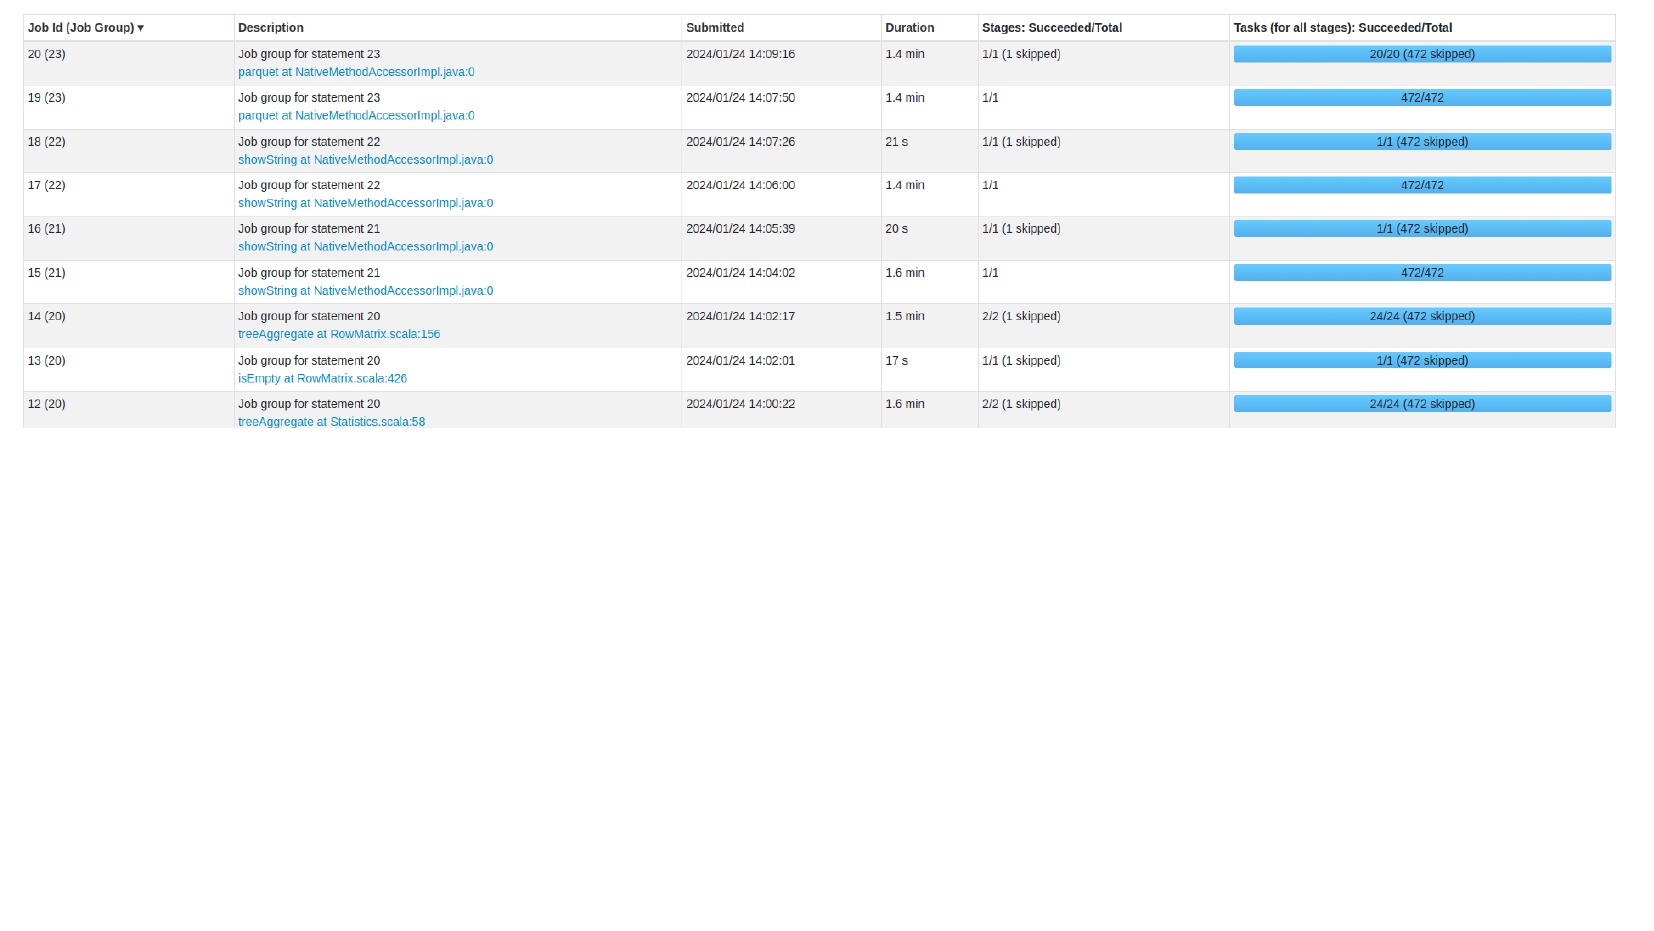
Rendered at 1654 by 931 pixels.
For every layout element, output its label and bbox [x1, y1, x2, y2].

picture [17, 5, 1617, 428]
